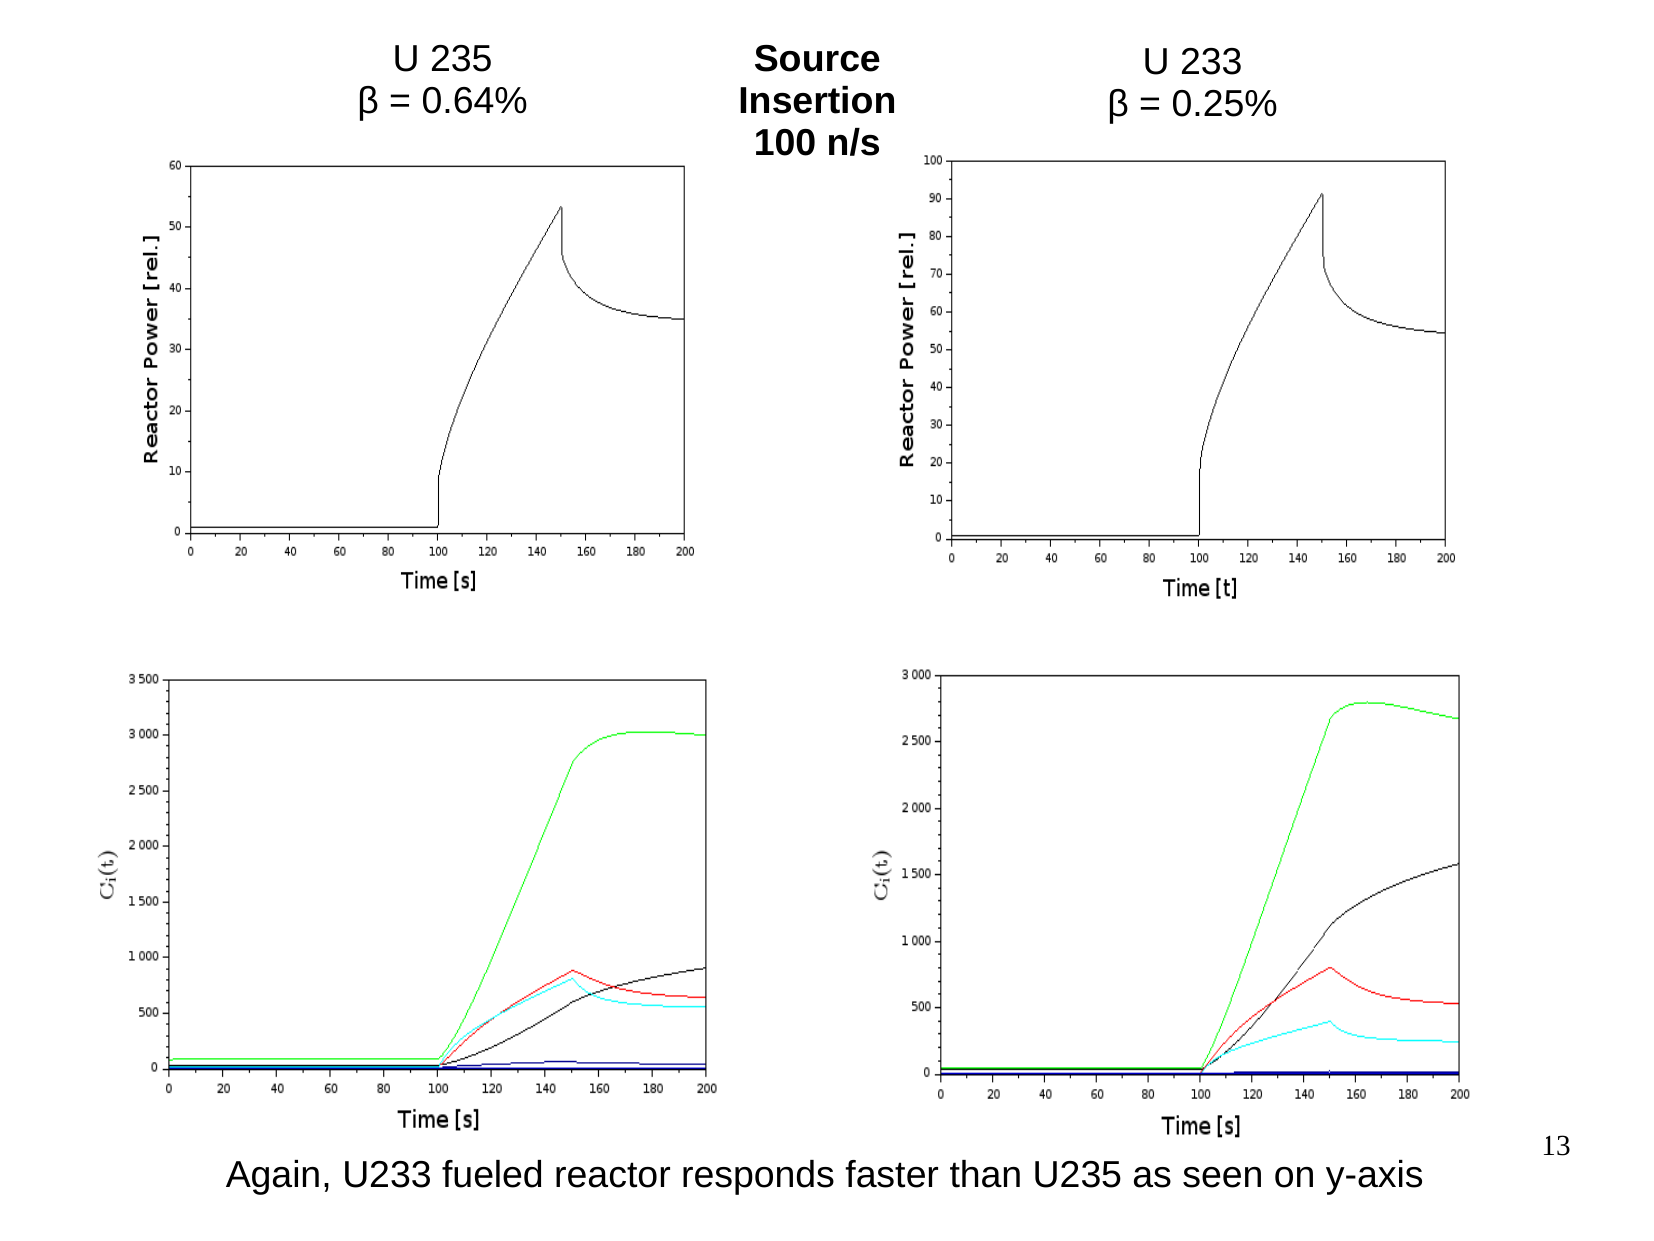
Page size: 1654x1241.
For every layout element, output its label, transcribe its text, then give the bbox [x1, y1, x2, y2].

text_box Again, U233 fueled reactor responds faster than U235 as seen on y-axis [135, 1146, 1516, 1203]
picture [855, 97, 1546, 1147]
picture [109, 104, 767, 601]
picture [80, 614, 796, 1141]
text_box U 233 β = 0.25% [975, 33, 1411, 133]
text_box Source Insertion 100 n/s [675, 30, 961, 171]
text_box U 235 β = 0.64% [225, 30, 661, 129]
